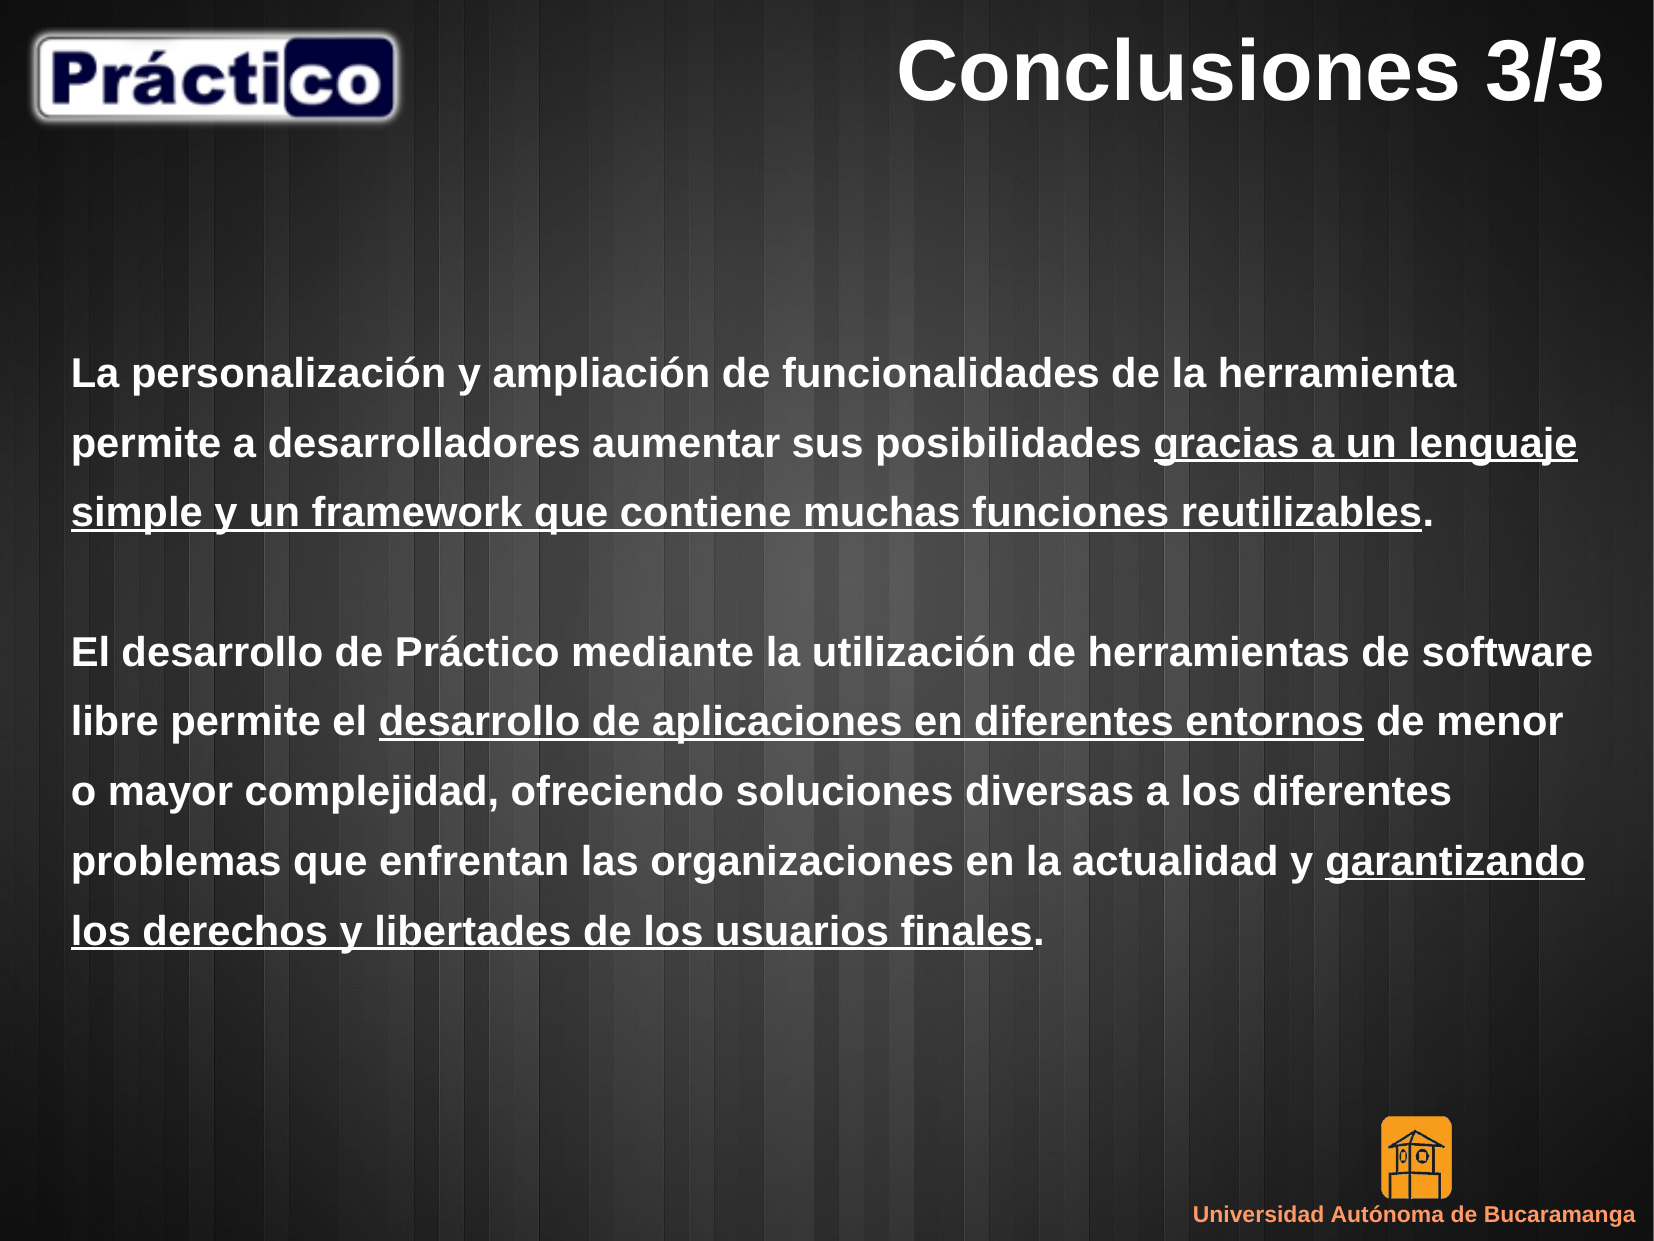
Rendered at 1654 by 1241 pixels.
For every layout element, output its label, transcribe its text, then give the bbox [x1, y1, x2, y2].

title Conclusiones 3/3 [466, 17, 1607, 125]
text_box Universidad Autónoma de Bucaramanga [1192, 1173, 1654, 1241]
picture [0, 0, 1654, 1241]
title La personalización y ampliación de funcionalidades de la herramienta permite a desarrolladores aumentar sus posibilidades gracias a un lenguaje simple y un framework que contiene muchas funciones reutilizables. El desarrollo de Práctico mediante la utilización de herramientas de software libre permite el desarrollo de aplicaciones en diferentes entornos de menor o mayor complejidad, ofreciendo soluciones diversas a los diferentes problemas que enfrentan las organizaciones en la actualidad y garantizando los derechos y libertades de los usuarios finales. [70, 177, 1595, 1052]
